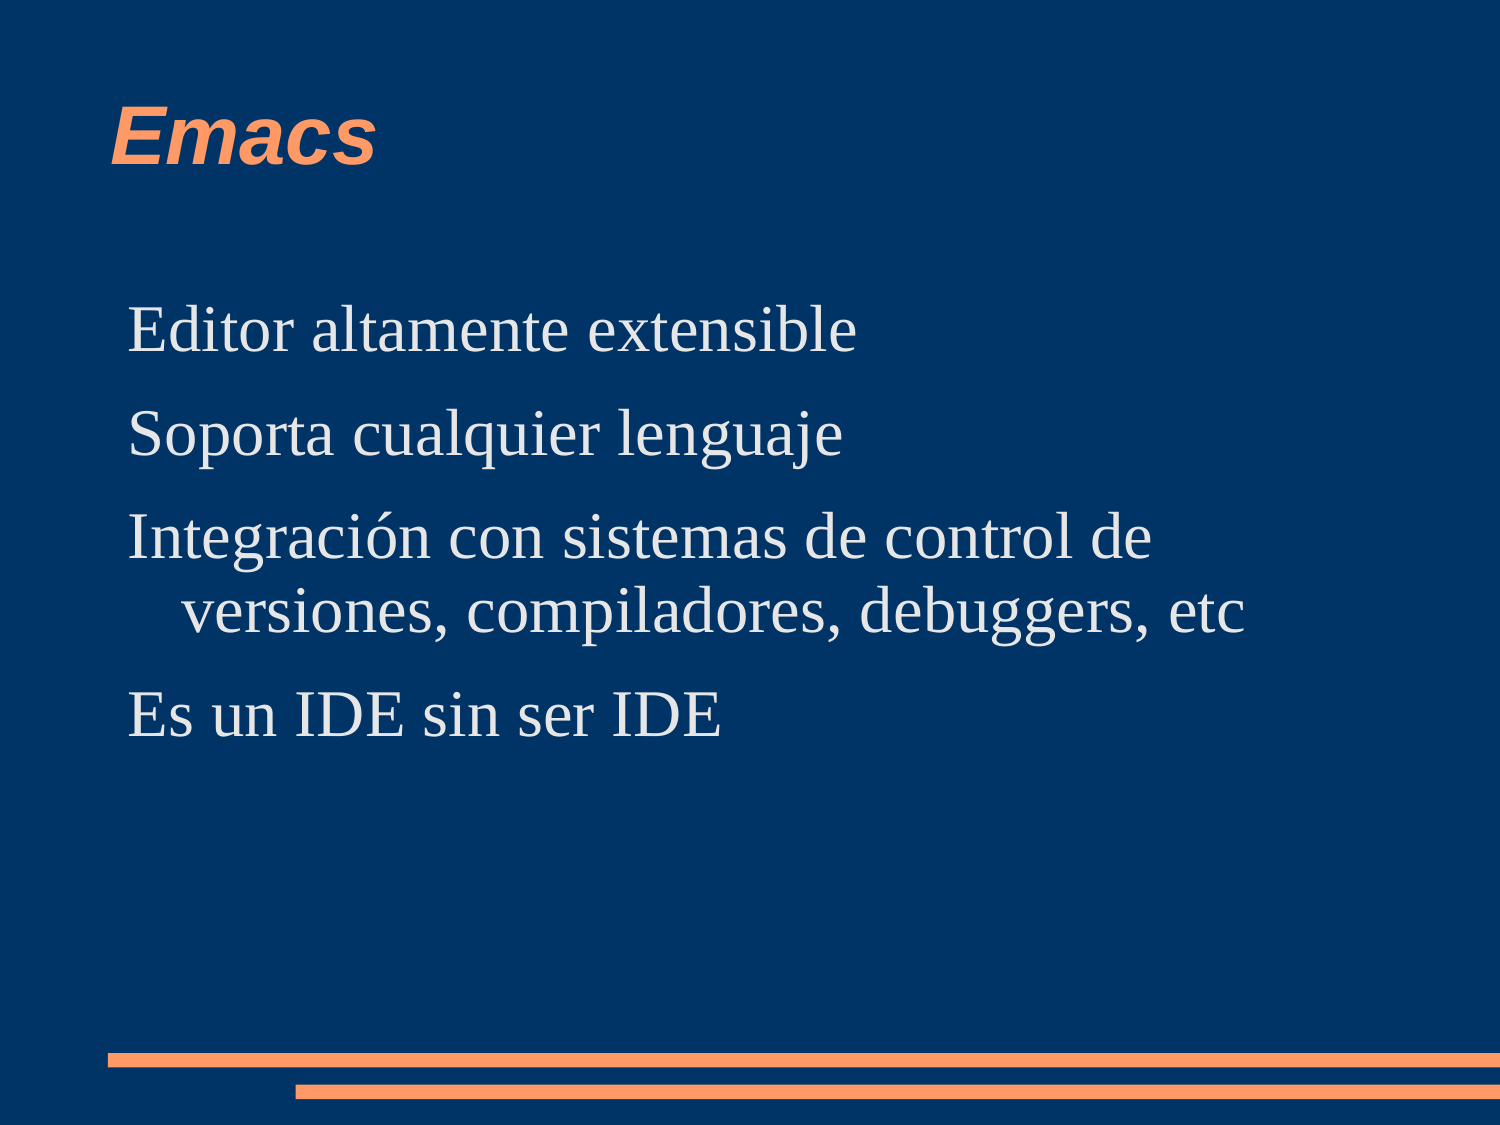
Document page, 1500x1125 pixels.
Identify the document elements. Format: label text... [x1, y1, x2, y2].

list Editor altamente extensible Soporta cualquier lenguaje Integración con sistemas de control de versiones, compiladores, debuggers, etc Es un IDE sin ser IDE [110, 292, 1416, 1027]
title Emacs [110, 41, 1392, 230]
